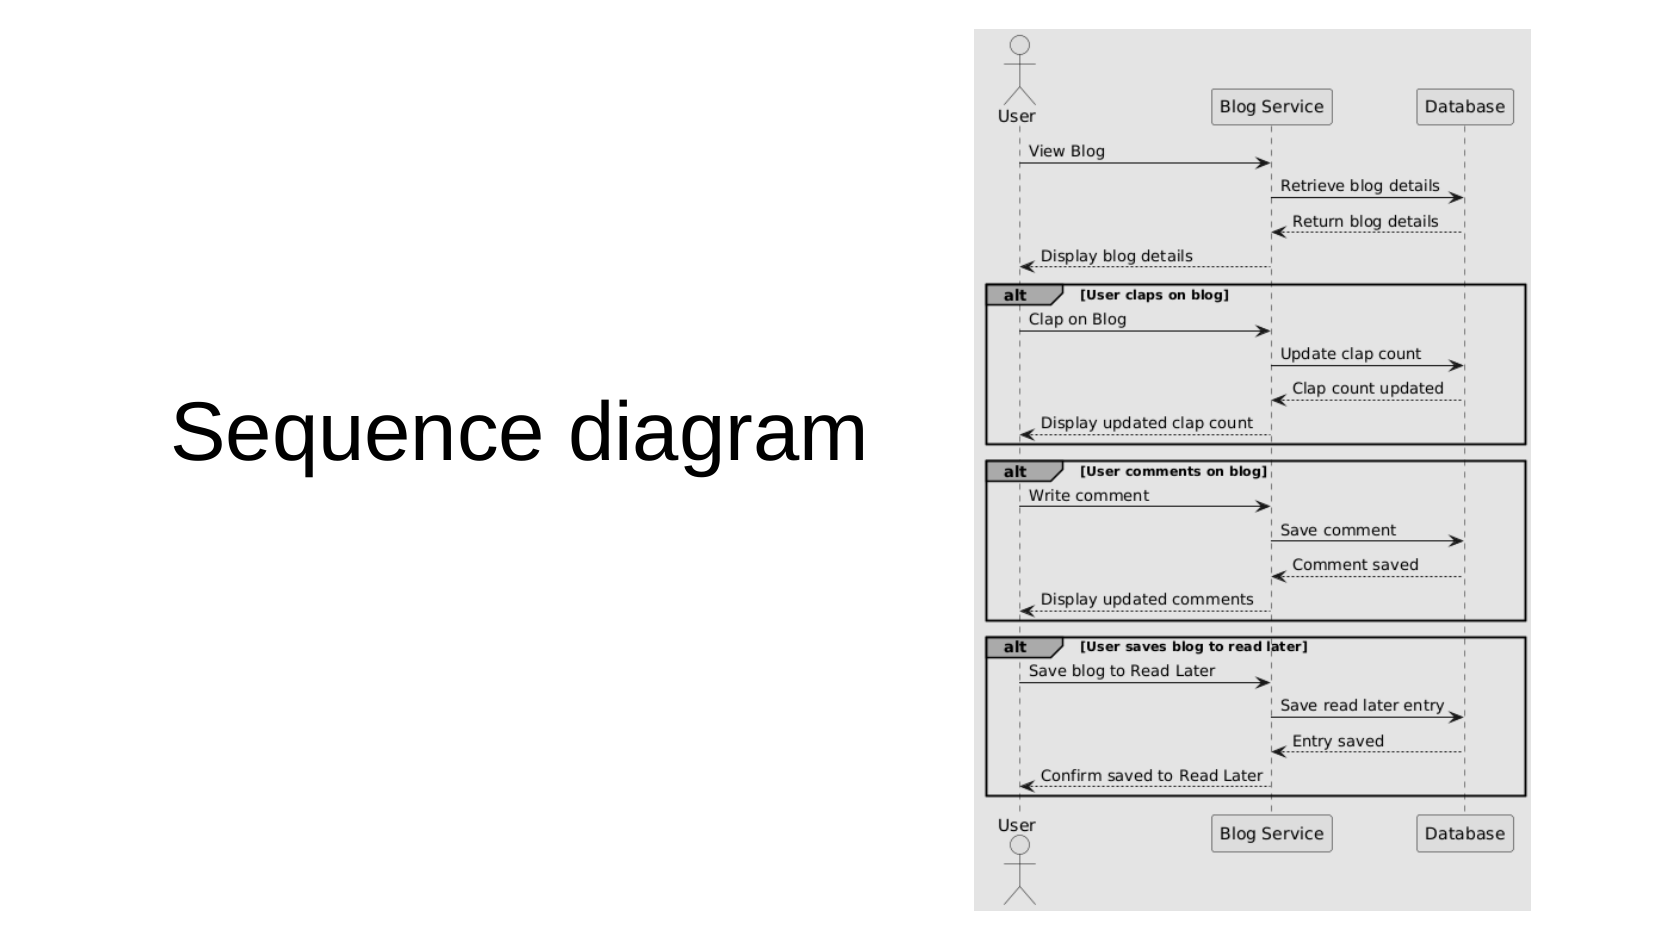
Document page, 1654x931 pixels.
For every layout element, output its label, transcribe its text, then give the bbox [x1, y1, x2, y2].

title Sequence diagram [118, 354, 922, 510]
picture [974, 29, 1531, 911]
